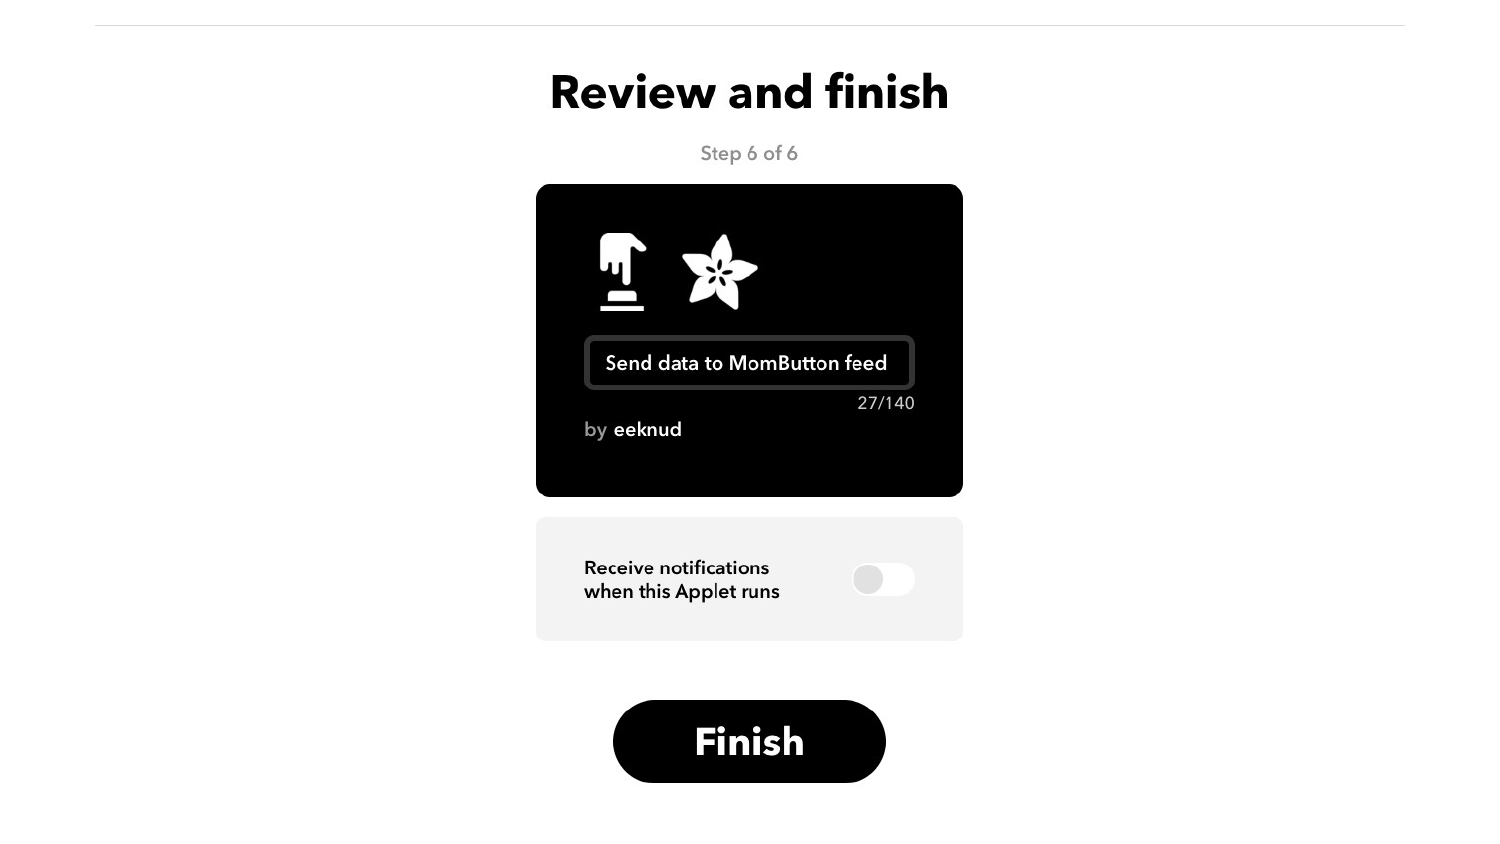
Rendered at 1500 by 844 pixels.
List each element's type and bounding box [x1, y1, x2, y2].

picture [95, 24, 1405, 819]
